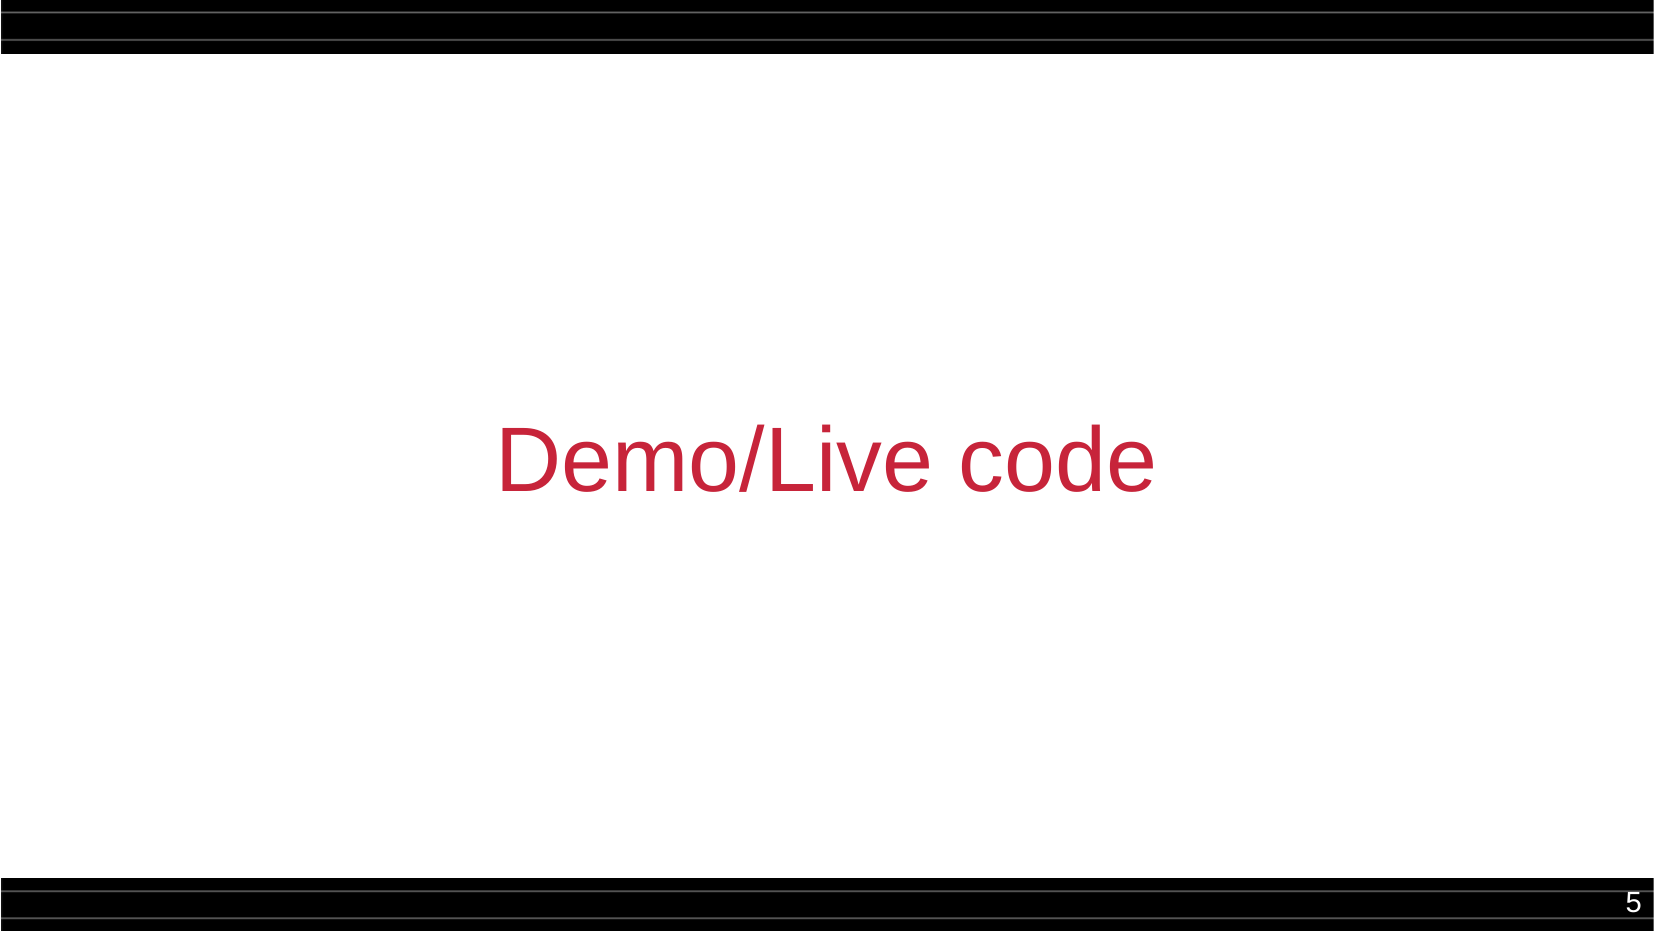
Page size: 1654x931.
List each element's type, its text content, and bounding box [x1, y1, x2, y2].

title Demo/Live code [82, 382, 1571, 538]
picture [1, 878, 1654, 931]
picture [1, 0, 1654, 54]
